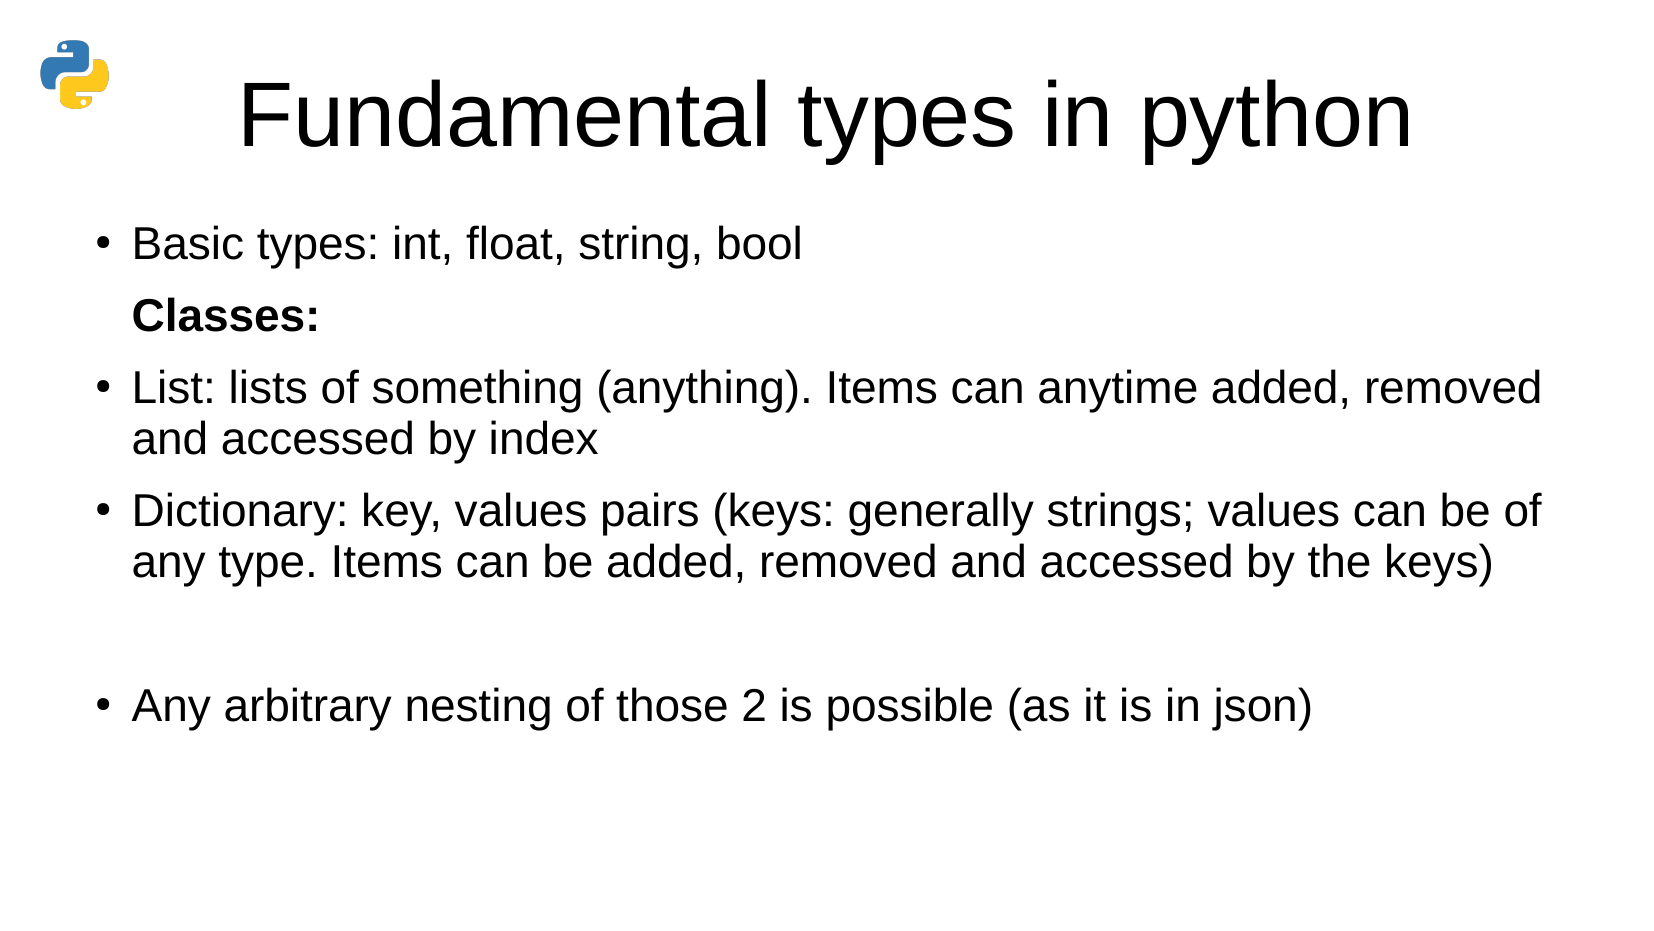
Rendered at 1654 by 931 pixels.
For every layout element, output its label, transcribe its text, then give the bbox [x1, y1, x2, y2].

list Basic types: int, float, string, bool Classes: List: lists of something (anything). Items can anytime added, removed and accessed by index Dictionary: key, values pairs (keys: generally strings; values can be of any type. Items can be added, removed and accessed by the keys) Any arbitrary nesting of those 2 is possible (as it is in json) [82, 217, 1571, 758]
picture [36, 36, 113, 113]
title Fundamental types in python [82, 37, 1571, 193]
